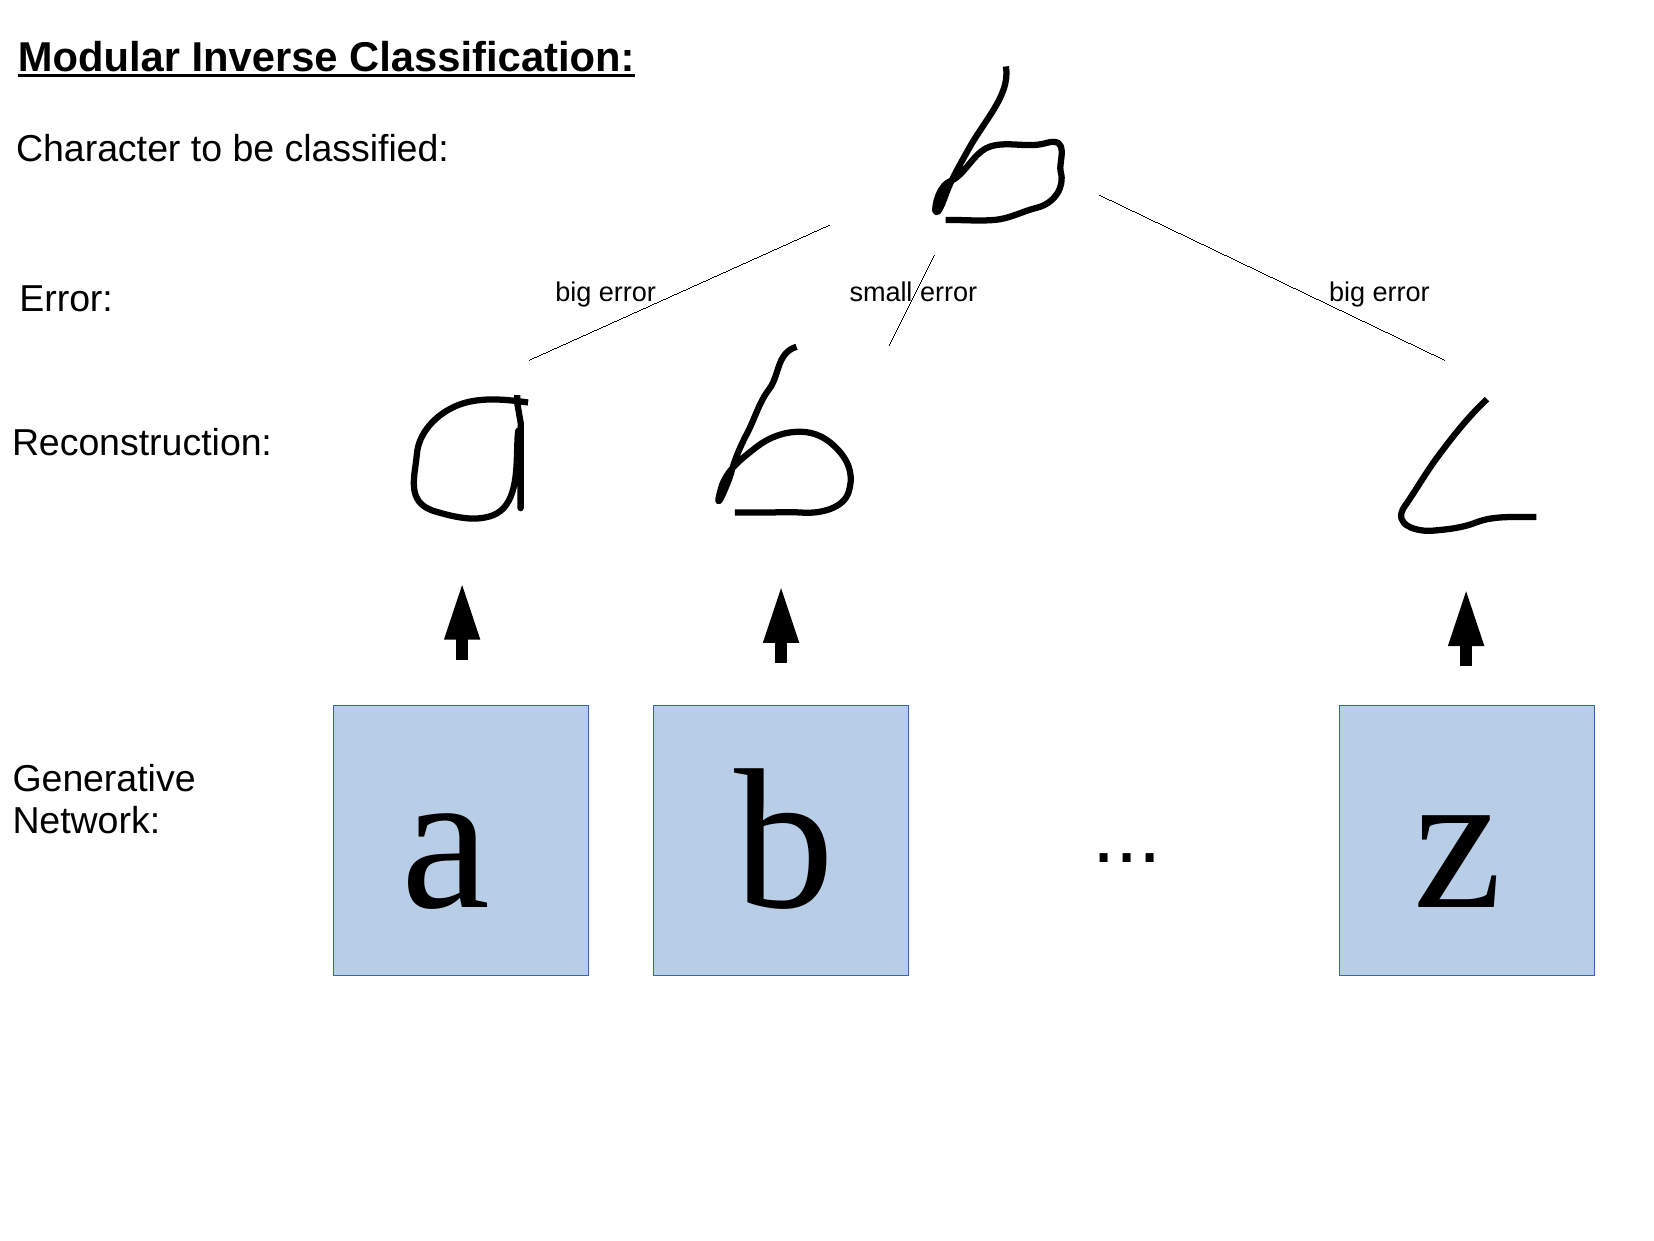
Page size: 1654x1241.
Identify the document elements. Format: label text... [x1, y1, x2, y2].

text_box Error: [4, 270, 185, 327]
text_box Modular Inverse Classification: [3, 26, 709, 135]
text_box a [387, 721, 529, 961]
text_box big error [1314, 269, 1445, 315]
text_box z [1399, 721, 1540, 961]
text_box Reconstruction: [0, 414, 343, 556]
text_box b [719, 721, 861, 961]
text_box [653, 705, 909, 976]
text_box [333, 705, 589, 976]
text_box small error [834, 270, 993, 316]
text_box big error [540, 269, 671, 315]
text_box ... [1077, 780, 1399, 888]
text_box [1339, 705, 1595, 976]
text_box Generative Network: [0, 750, 223, 891]
text_box Character to be classified: [1, 120, 632, 177]
